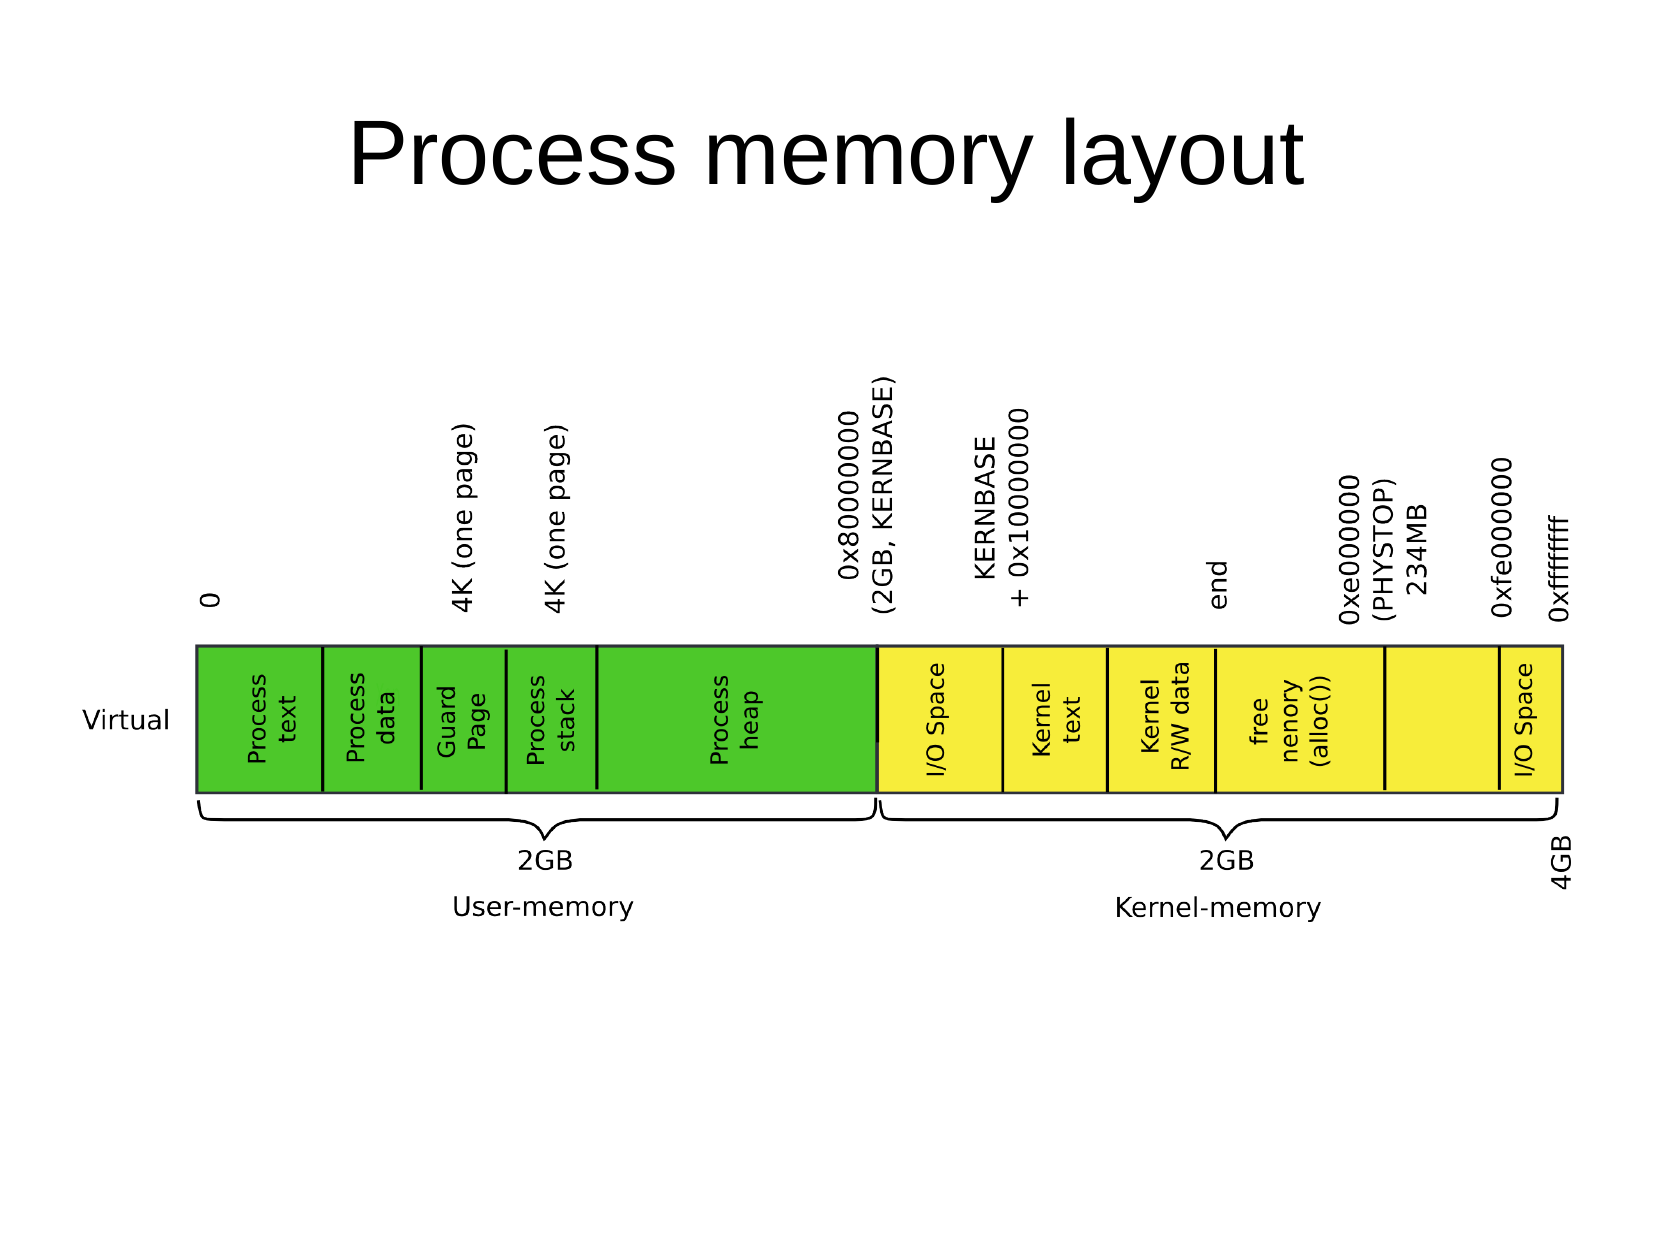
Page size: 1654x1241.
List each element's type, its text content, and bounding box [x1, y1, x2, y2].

picture [82, 377, 1571, 922]
title Process memory layout [82, 49, 1571, 257]
